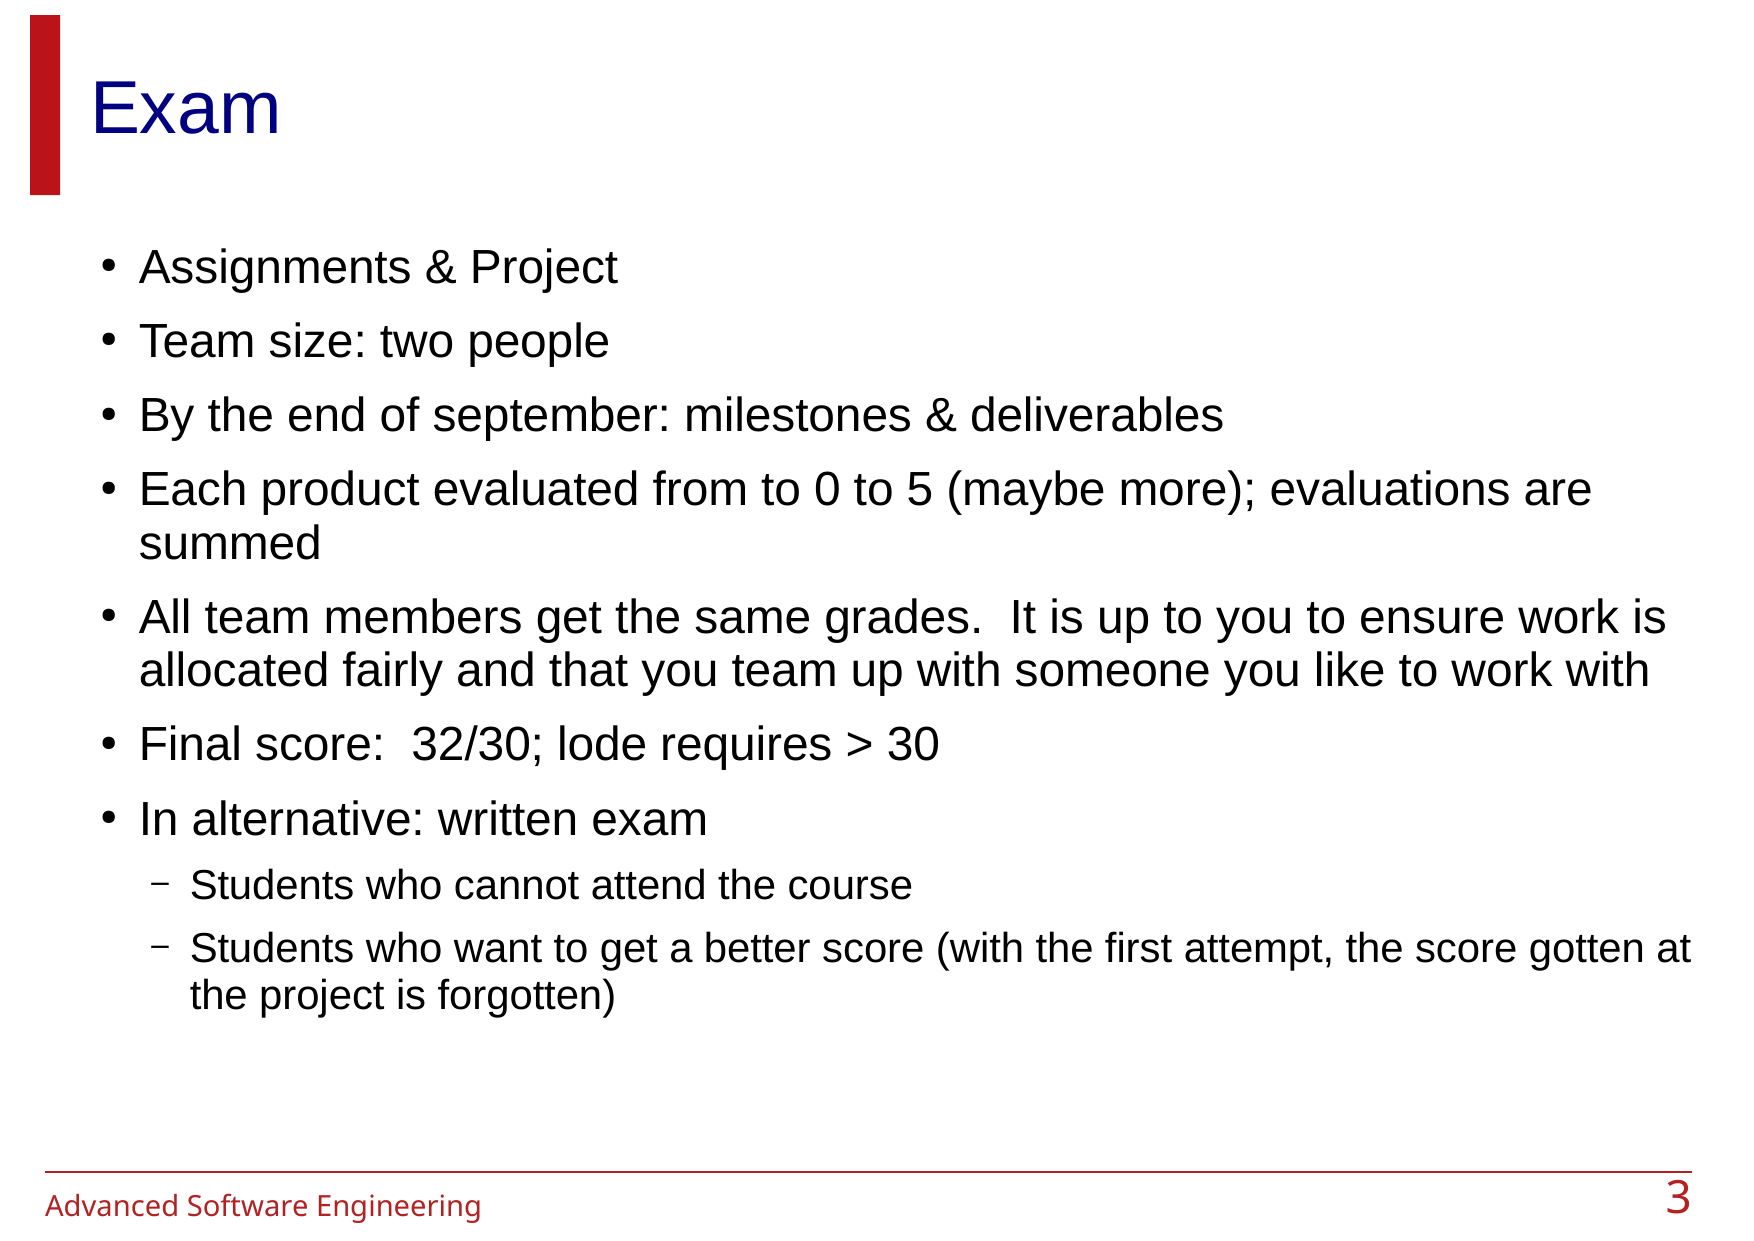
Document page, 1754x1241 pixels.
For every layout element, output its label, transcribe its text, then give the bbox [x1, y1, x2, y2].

title Exam [90, 19, 1726, 196]
list Assignments & Project Team size: two people By the end of september: milestones & deliverables Each product evaluated from to 0 to 5 (maybe more); evaluations are summed All team members get the same grades. It is up to you to ensure work is allocated fairly and that you team up with someone you like to work with Final score: 32/30; lode requires > 30 In alternative: written exam Students who cannot attend the course Students who want to get a better score (with the first attempt, the score gotten at the project is forgotten) [87, 240, 1696, 1081]
